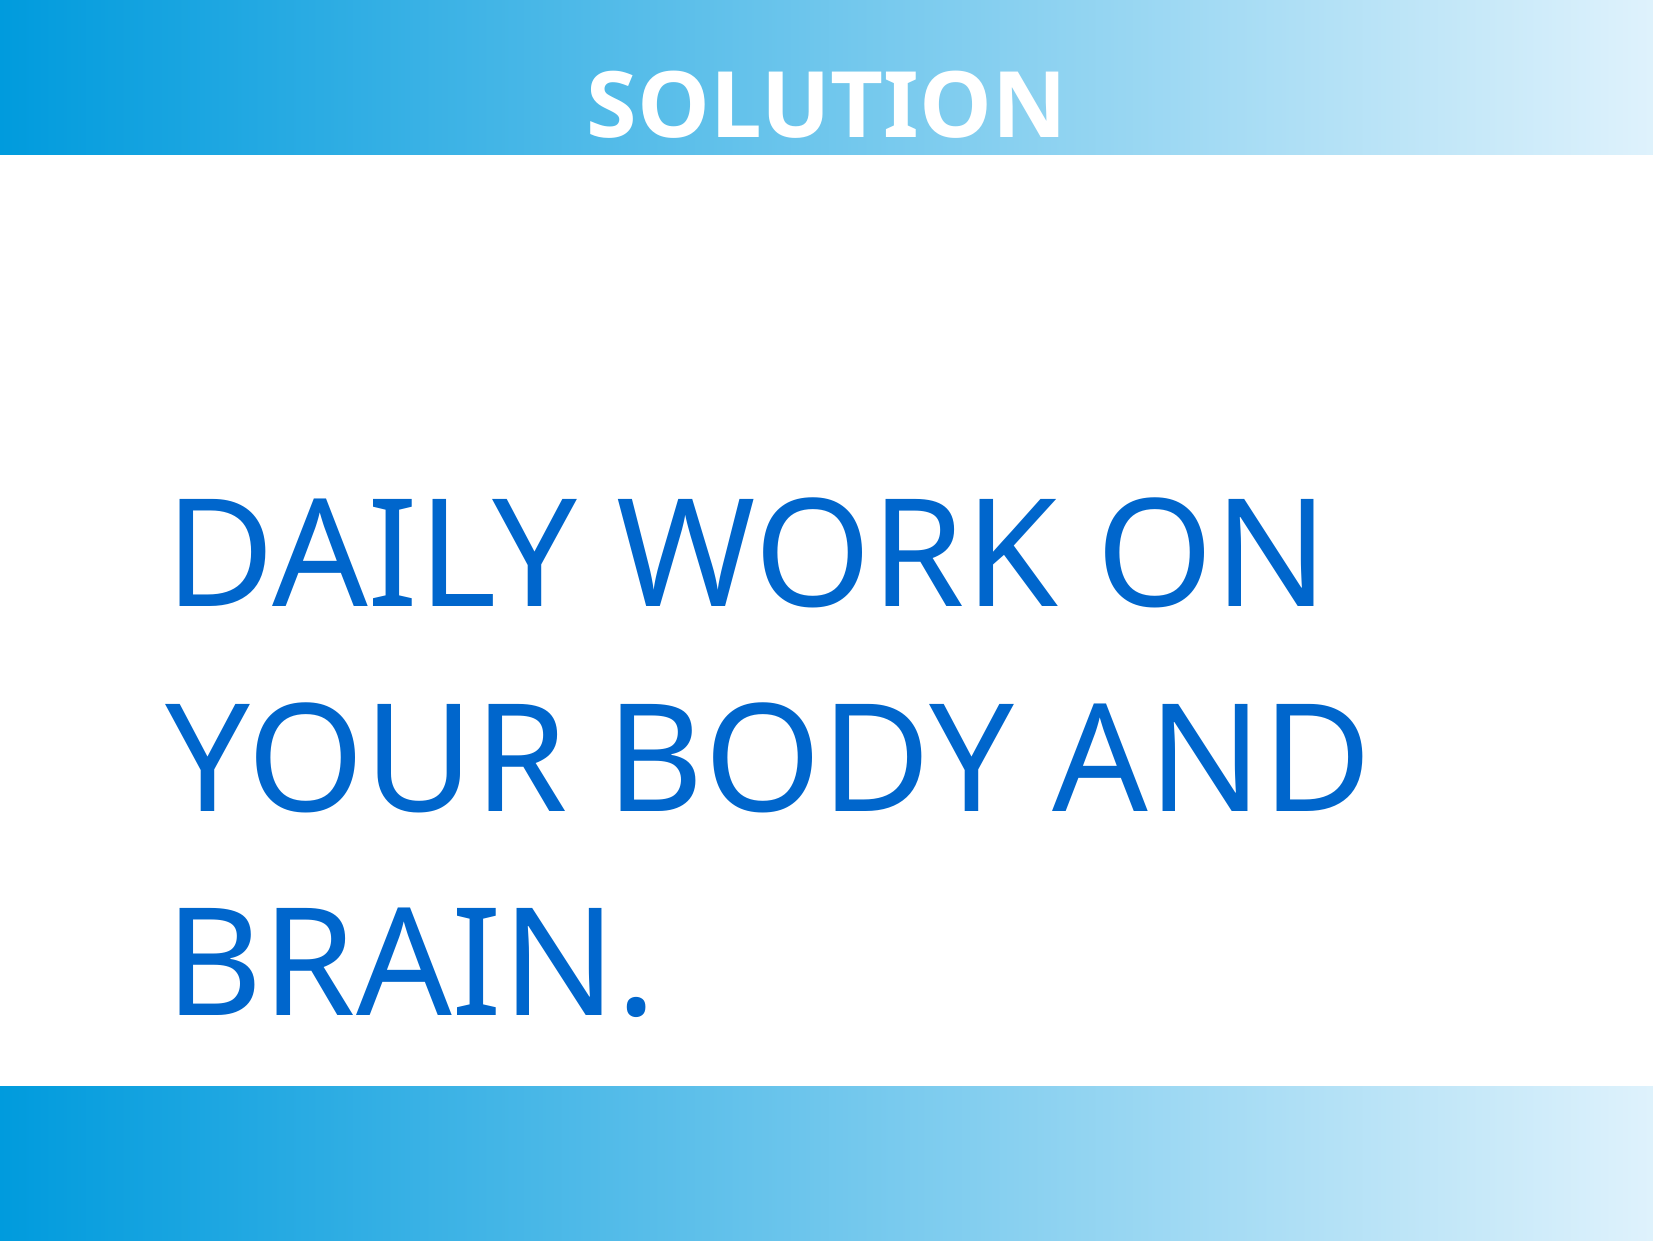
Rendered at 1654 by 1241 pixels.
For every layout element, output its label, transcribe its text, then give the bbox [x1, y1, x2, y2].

list DAILY WORK ON YOUR BODY AND BRAIN. [94, 212, 1583, 932]
title SOLUTION [82, 49, 1571, 155]
